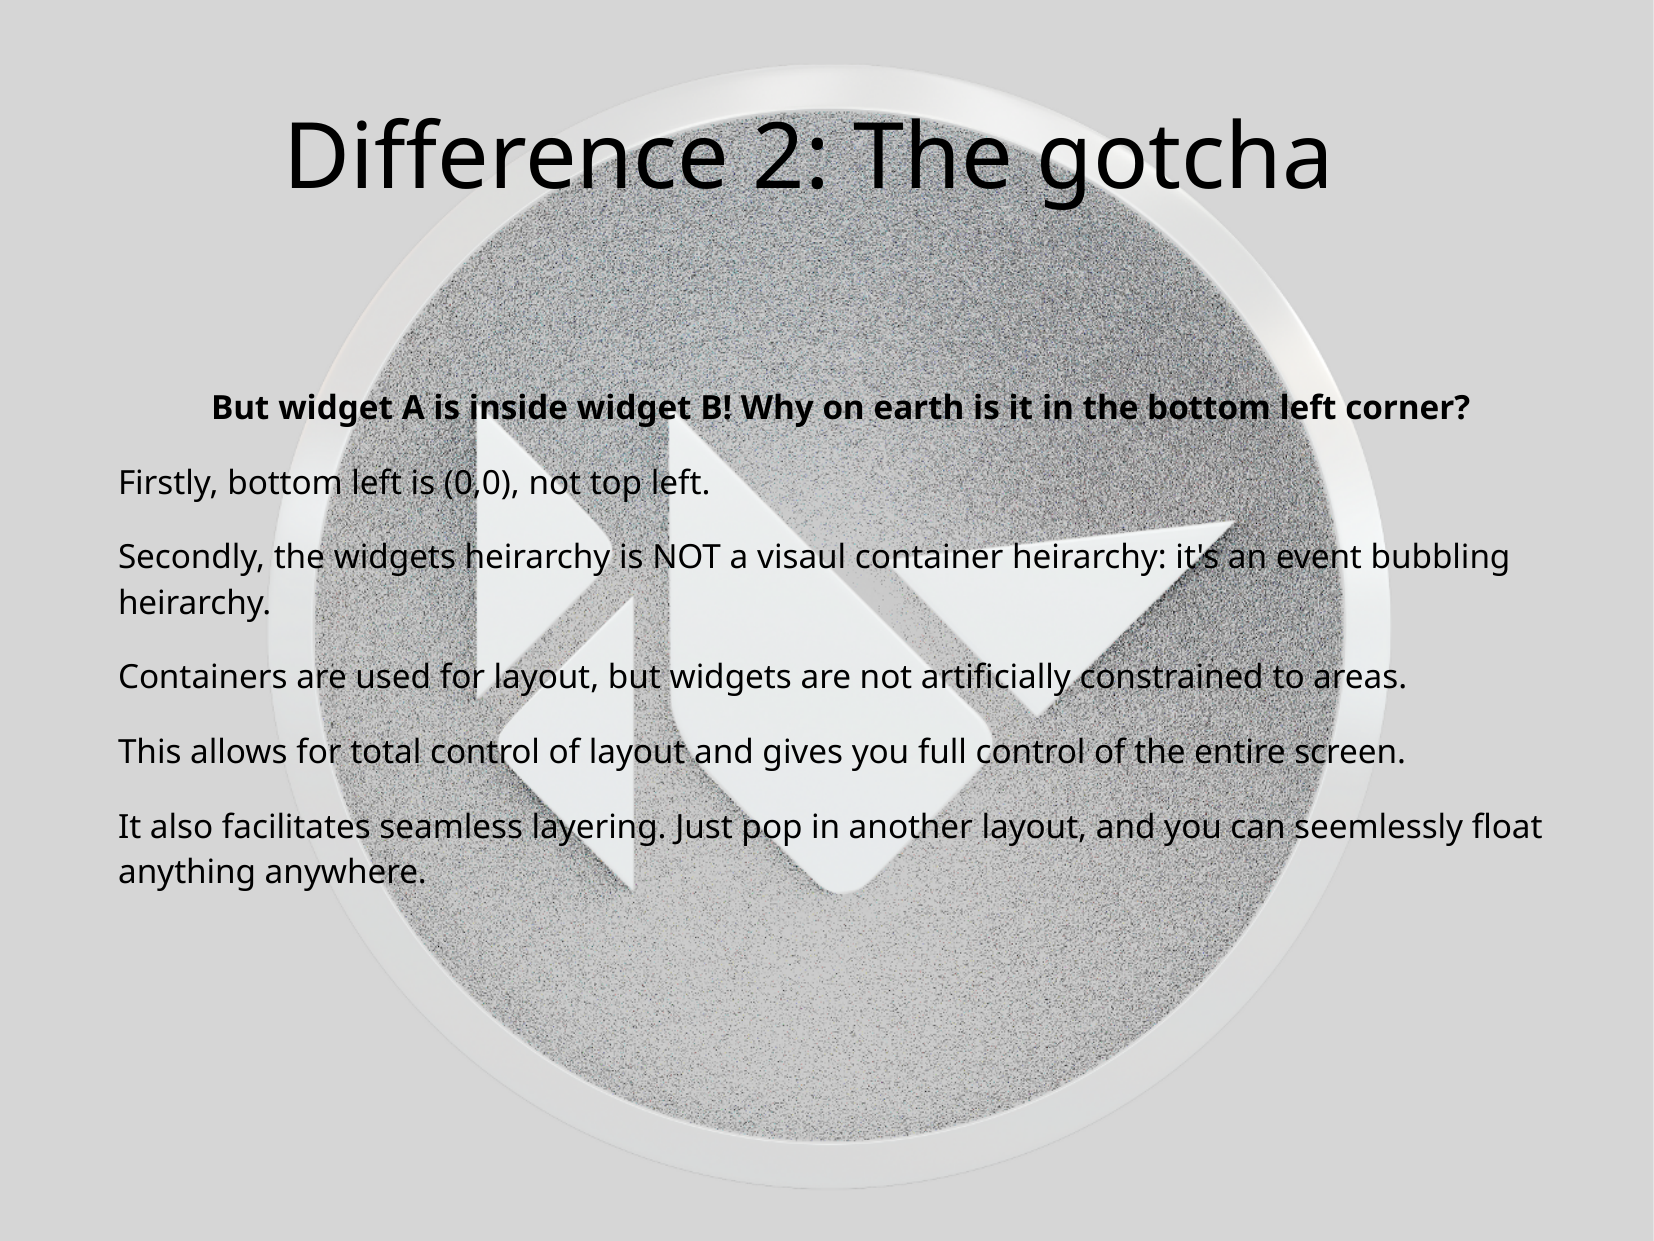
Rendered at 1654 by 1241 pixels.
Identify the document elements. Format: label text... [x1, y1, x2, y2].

picture [0, 0, 1654, 1241]
title Difference 2: The gotcha [82, 49, 1536, 257]
list But widget A is inside widget B! Why on earth is it in the bottom left corner? Firstly, bottom left is (0,0), not top left. Secondly, the widgets heirarchy is NOT a visaul container heirarchy: it's an event bubbling heirarchy. Containers are used for layout, but widgets are not artificially constrained to areas. This allows for total control of layout and gives you full control of the entire screen. It also facilitates seamless layering. Just pop in another layout, and you can seemlessly float anything anywhere. [118, 383, 1565, 896]
